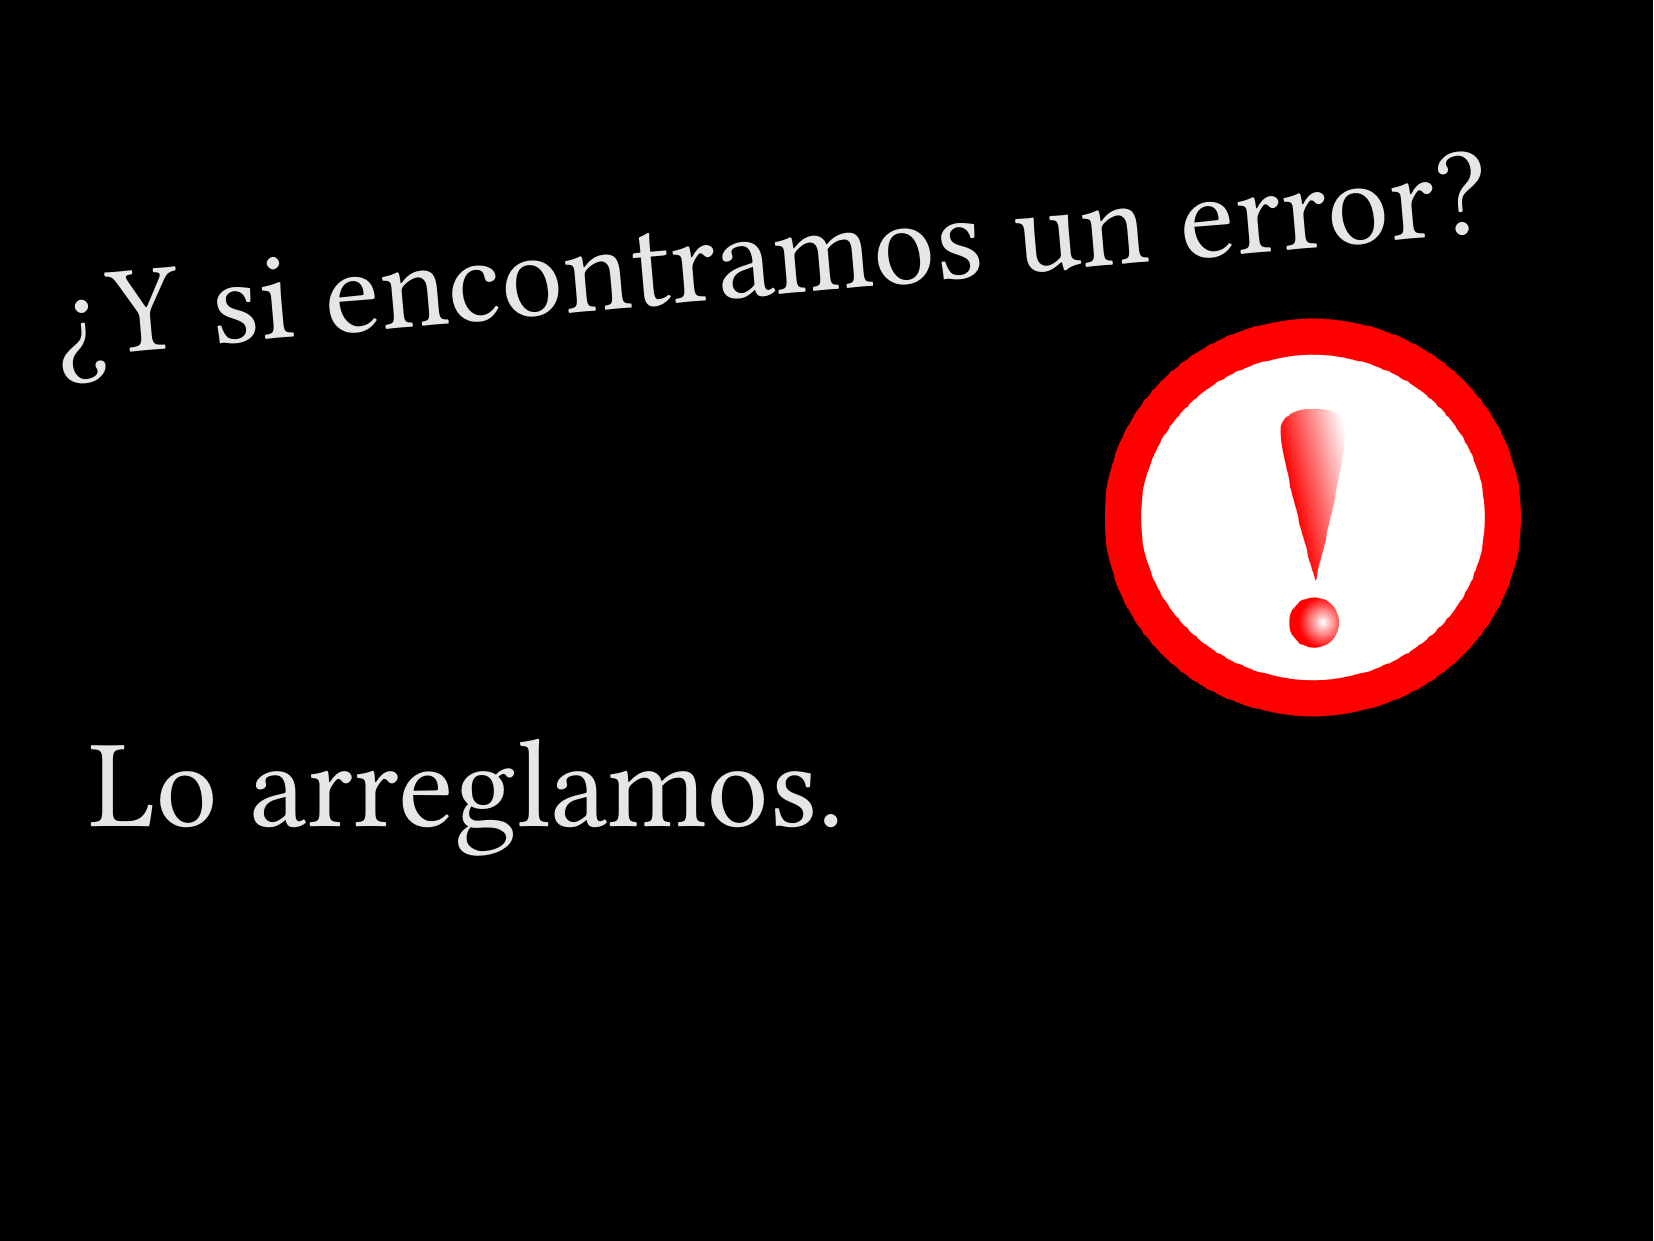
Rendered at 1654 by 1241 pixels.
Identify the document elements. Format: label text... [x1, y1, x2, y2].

picture [1087, 307, 1538, 706]
text_box Lo arreglamos. [75, 706, 1539, 865]
text_box ¿Y si encontramos un error? [31, 99, 1652, 398]
